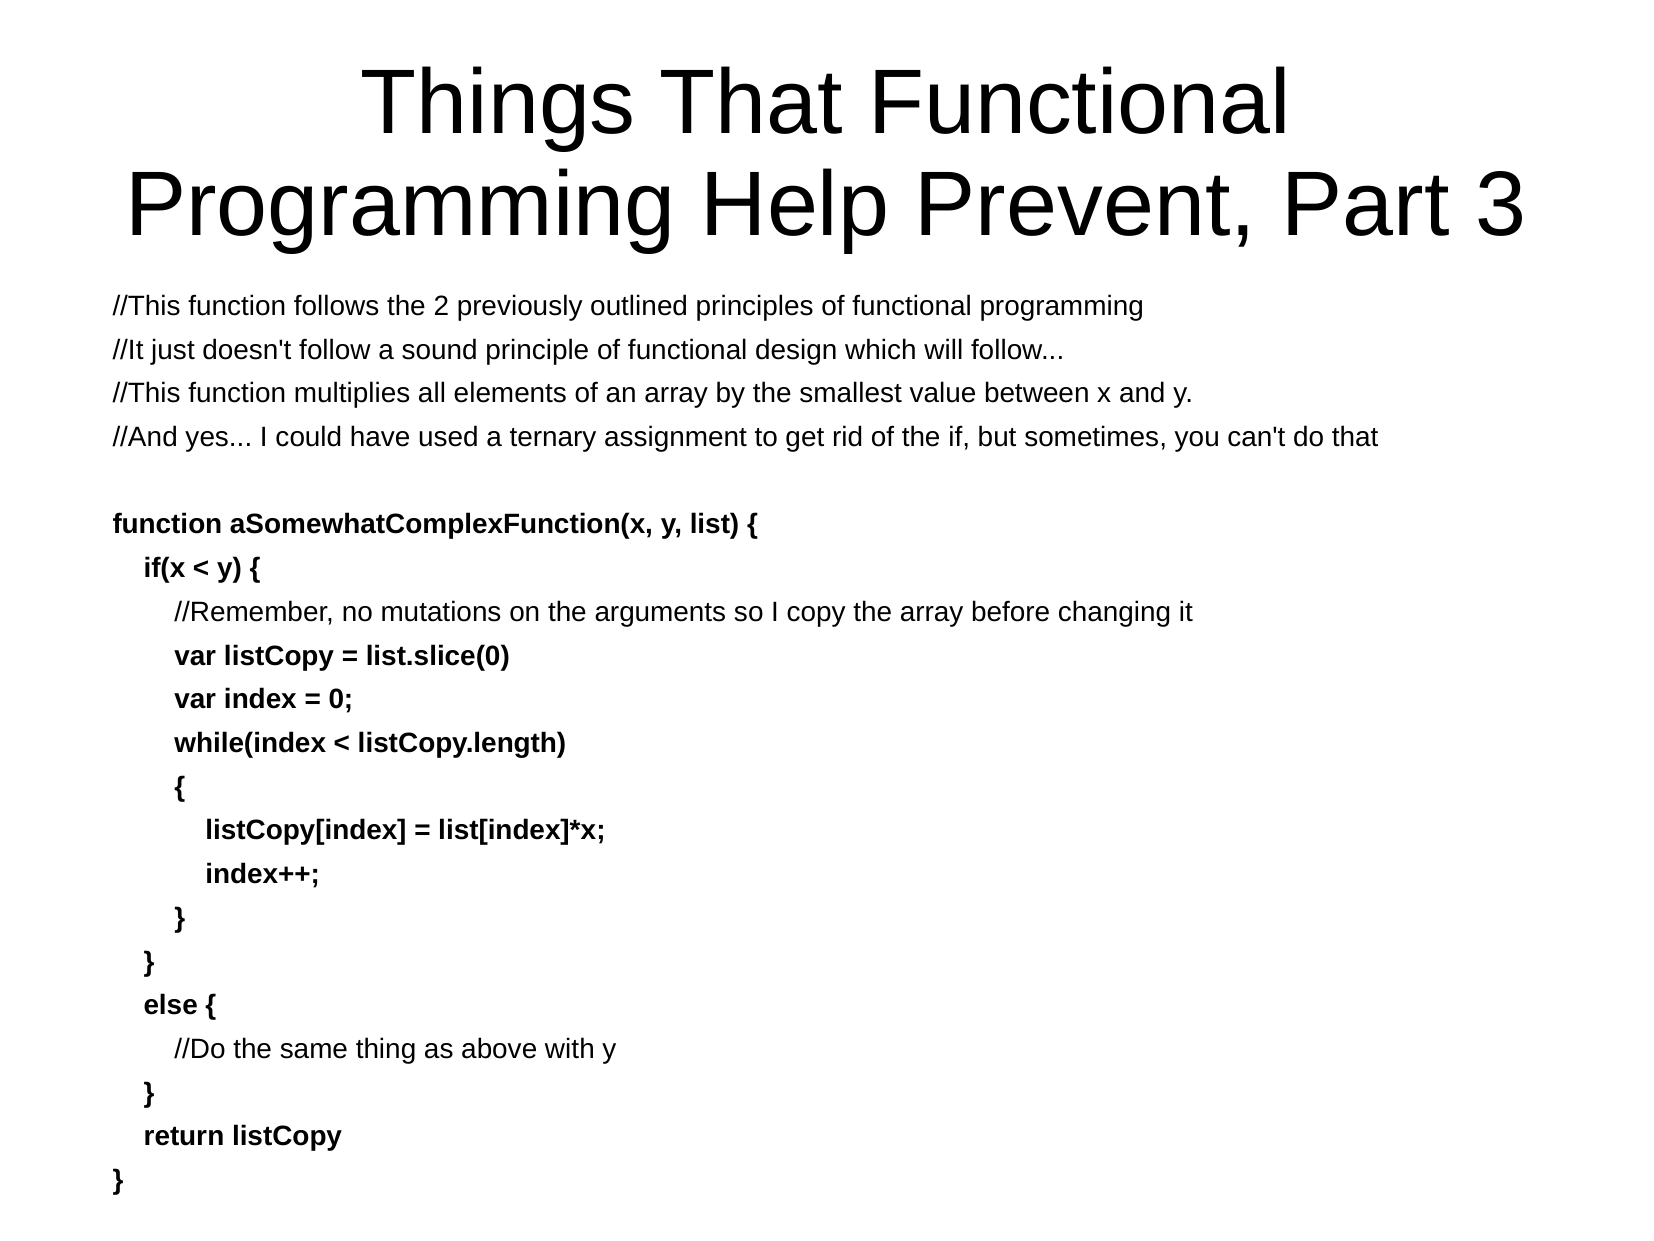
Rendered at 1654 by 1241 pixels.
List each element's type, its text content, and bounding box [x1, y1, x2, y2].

list //This function follows the 2 previously outlined principles of functional programming //It just doesn't follow a sound principle of functional design which will follow... //This function multiplies all elements of an array by the smallest value between x and y. //And yes... I could have used a ternary assignment to get rid of the if, but sometimes, you can't do that function aSomewhatComplexFunction(x, y, list) { if(x < y) { //Remember, no mutations on the arguments so I copy the array before changing it var listCopy = list.slice(0) var index = 0; while(index < listCopy.length) { listCopy[index] = list[index]*x; index++; } } else { //Do the same thing as above with y } return listCopy } [82, 290, 1619, 1205]
title Things That Functional Programming Help Prevent, Part 3 [82, 49, 1571, 257]
